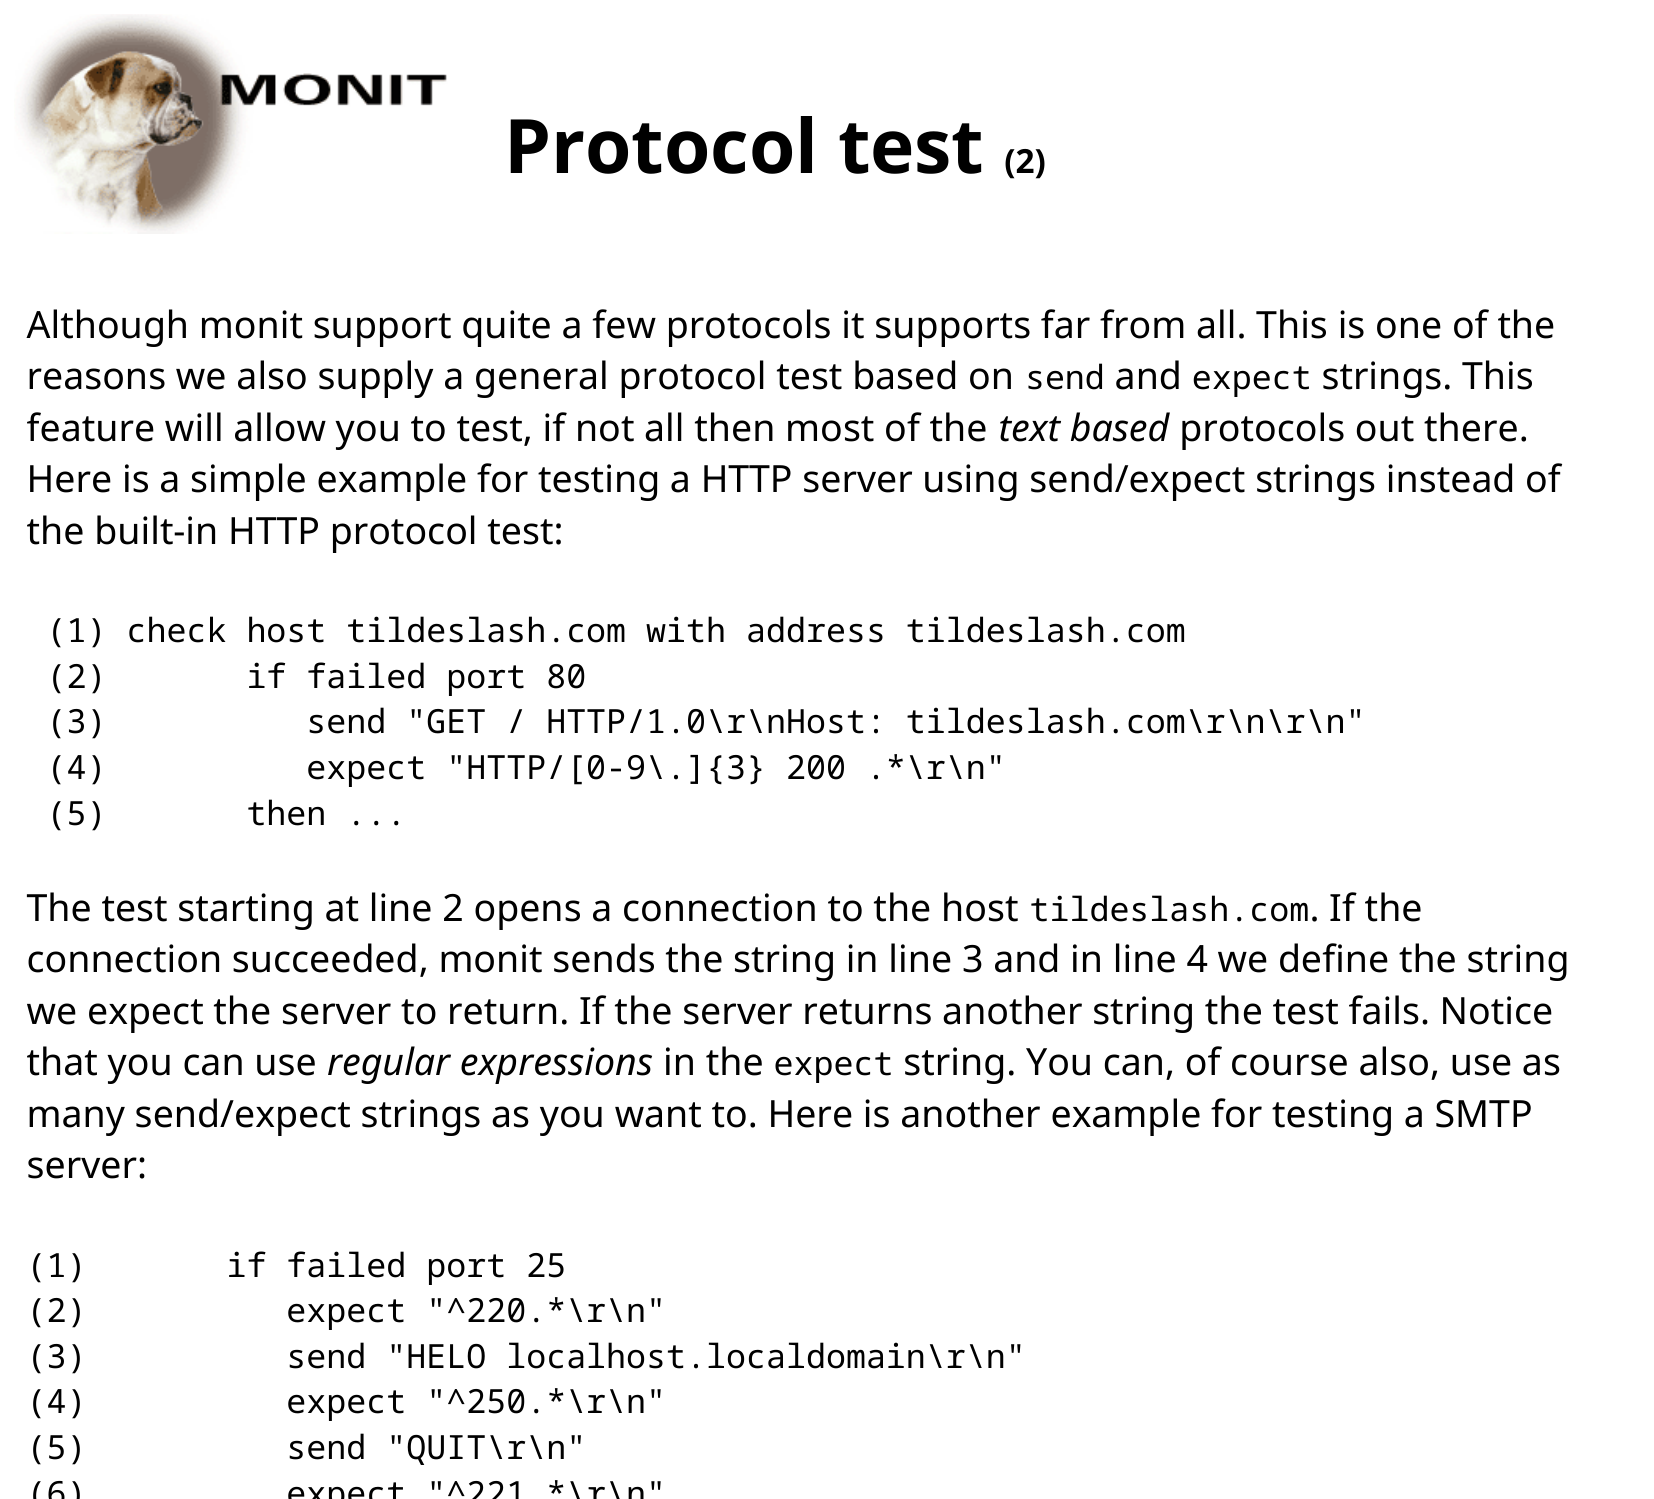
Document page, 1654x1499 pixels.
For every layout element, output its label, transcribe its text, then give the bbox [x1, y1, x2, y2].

picture [14, 14, 448, 234]
list Although monit support quite a few protocols it supports far from all. This is one of the reasons we also supply a general protocol test based on send and expect strings. This feature will allow you to test, if not all then most of the text based protocols out there. Here is a simple example for testing a HTTP server using send/expect strings instead of the built-in HTTP protocol test: (1) check host tildeslash.com with address tildeslash.com (2) if failed port 80 (3) send "GET / HTTP/1.0\r\nHost: tildeslash.com\r\n\r\n" (4) expect "HTTP/[0-9\.]{3} 200 .*\r\n" (5) then ... The test starting at line 2 opens a connection to the host tildeslash.com. If the connection succeeded, monit sends the string in line 3 and in line 4 we define the string we expect the server to return. If the server returns another string the test fails. Notice that you can use regular expressions in the expect string. You can, of course also, use as many send/expect strings as you want to. Here is another example for testing a SMTP server: (1) if failed port 25 (2) expect "^220.*\r\n" (3) send "HELO localhost.localdomain\r\n" (4) expect "^250.*\r\n" (5) send "QUIT\r\n" (6) expect "^221.*\r\n" ... [26, 297, 1625, 1499]
title Protocol test (2) [507, 75, 1044, 213]
